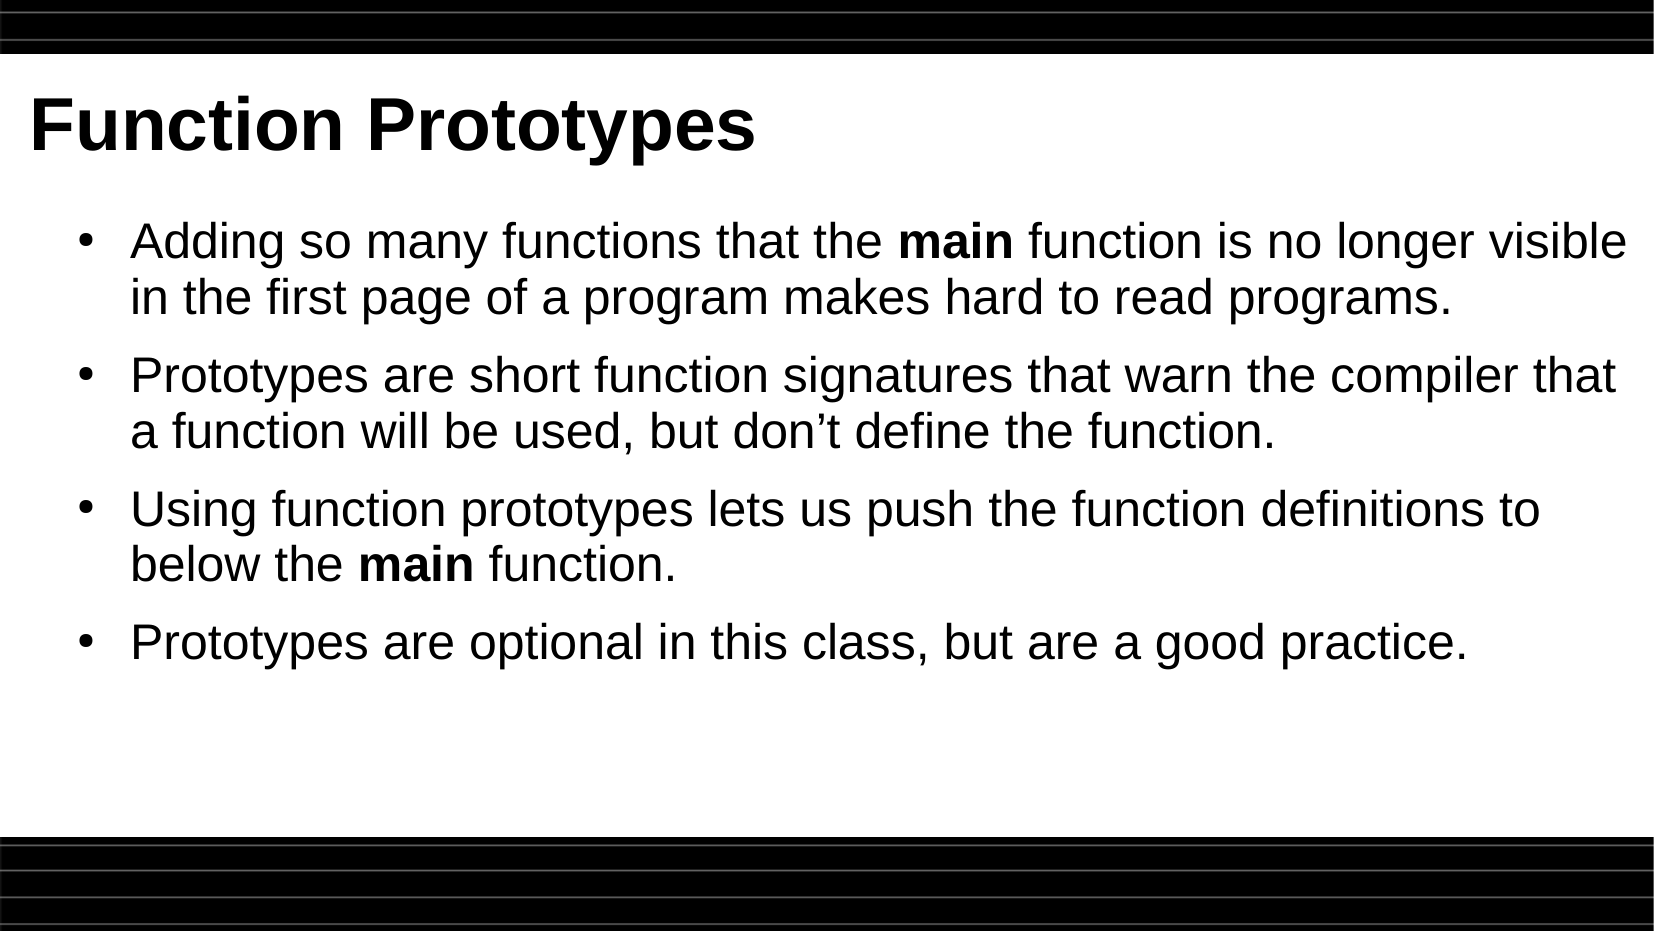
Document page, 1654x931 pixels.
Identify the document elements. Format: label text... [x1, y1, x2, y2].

picture [0, 0, 1654, 54]
text_box Function Prototypes [15, 75, 1546, 174]
picture [0, 837, 1654, 931]
list Adding so many functions that the main function is no longer visible in the first page of a program makes hard to read programs. Prototypes are short function signatures that warn the compiler that a function will be used, but don’t define the function. Using function prototypes lets us push the function definitions to below the main function. Prototypes are optional in this class, but are a good practice. [59, 213, 1636, 826]
